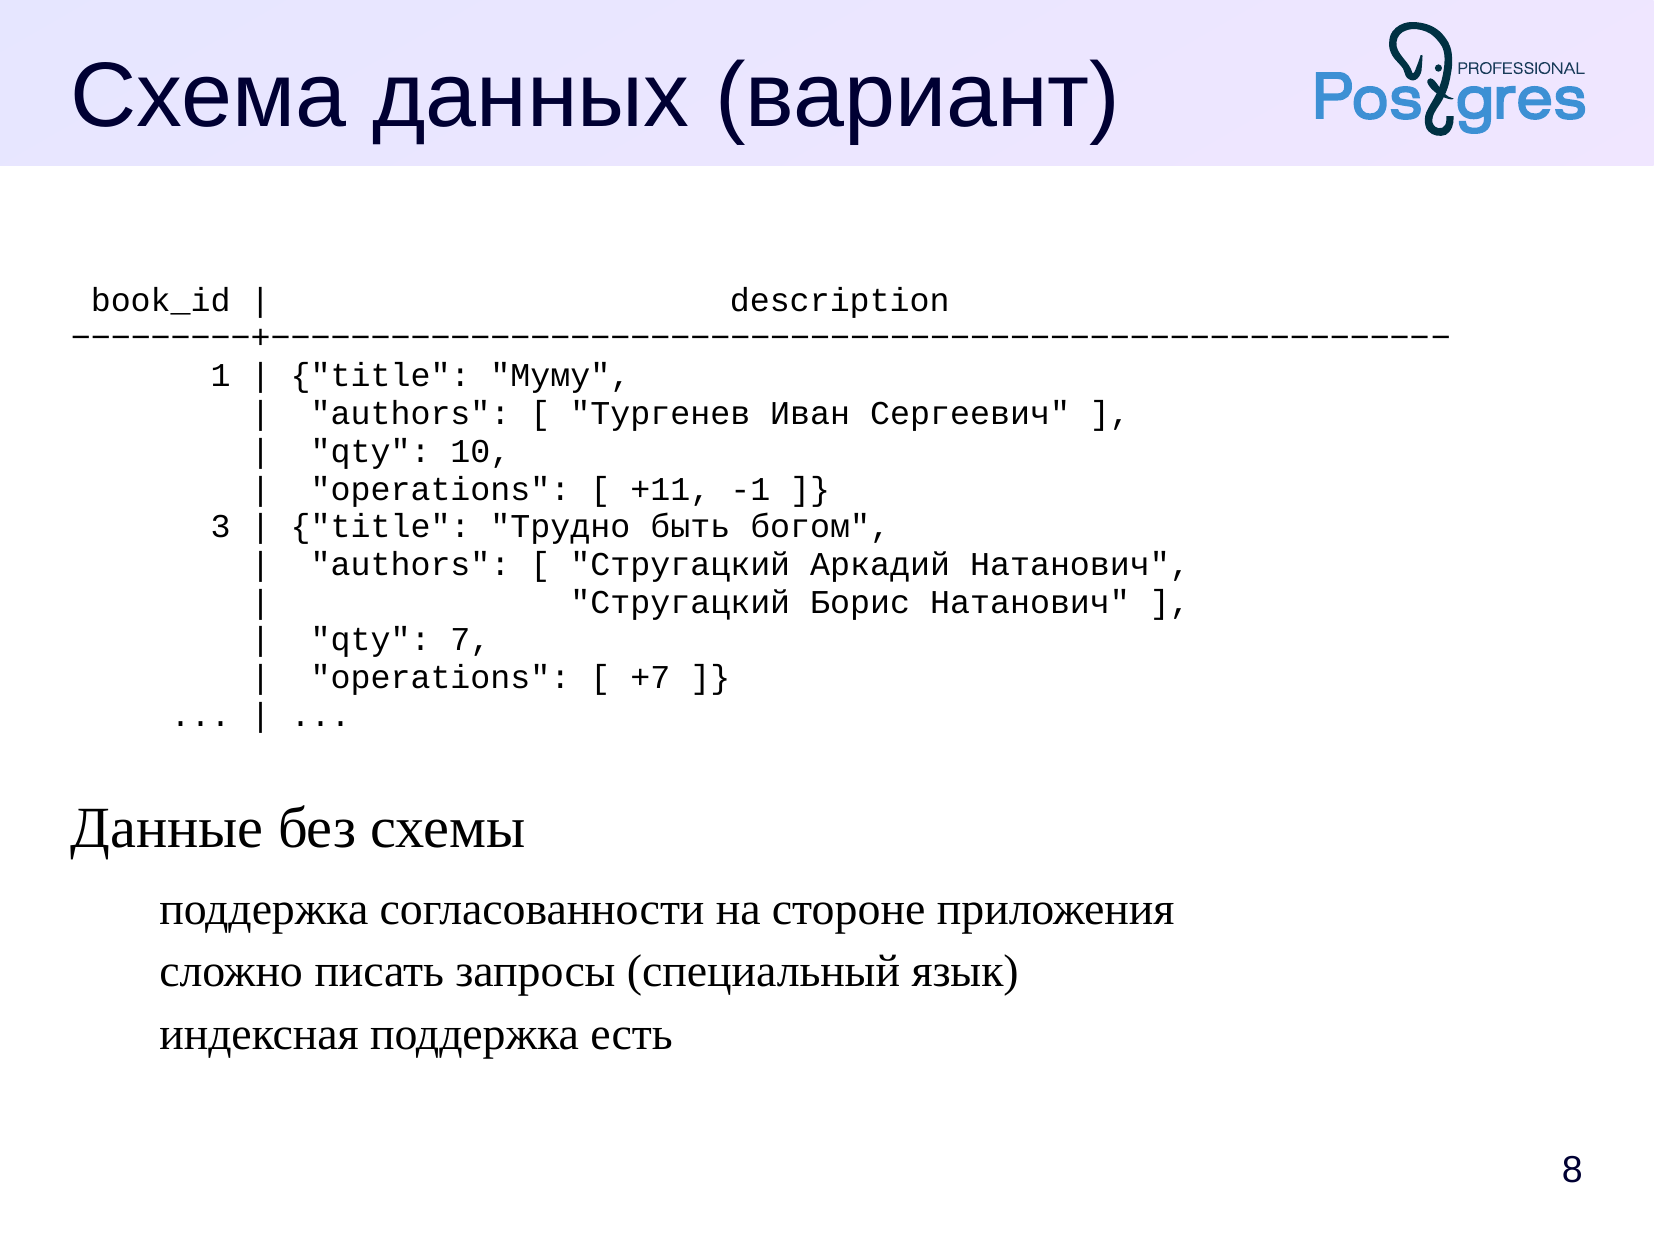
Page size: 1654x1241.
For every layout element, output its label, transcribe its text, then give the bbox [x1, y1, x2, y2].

title Схема данных (вариант) [70, 43, 1241, 147]
list book_id | description −−−−−−−−−+−−−−−−−−−−−−−−−−−−−−−−−−−−−−−−−−−−−−−−−−−−−−−−−−−−−−−−−−−−− 1 | {"title": "Муму", | "authors": [ "Тургенев Иван Сергеевич" ], | "qty": 10, | "operations": [ +11, -1 ]} 3 | {"title": "Трудно быть богом", | "authors": [ "Стругацкий Аркадий Натанович", | "Стругацкий Борис Натанович" ], | "qty": 7, | "operations": [ +7 ]} ... | ... Данные без схемы поддержка согласованности на стороне приложения сложно писать запросы (специальный язык) индексная поддержка есть [70, 283, 1583, 1134]
